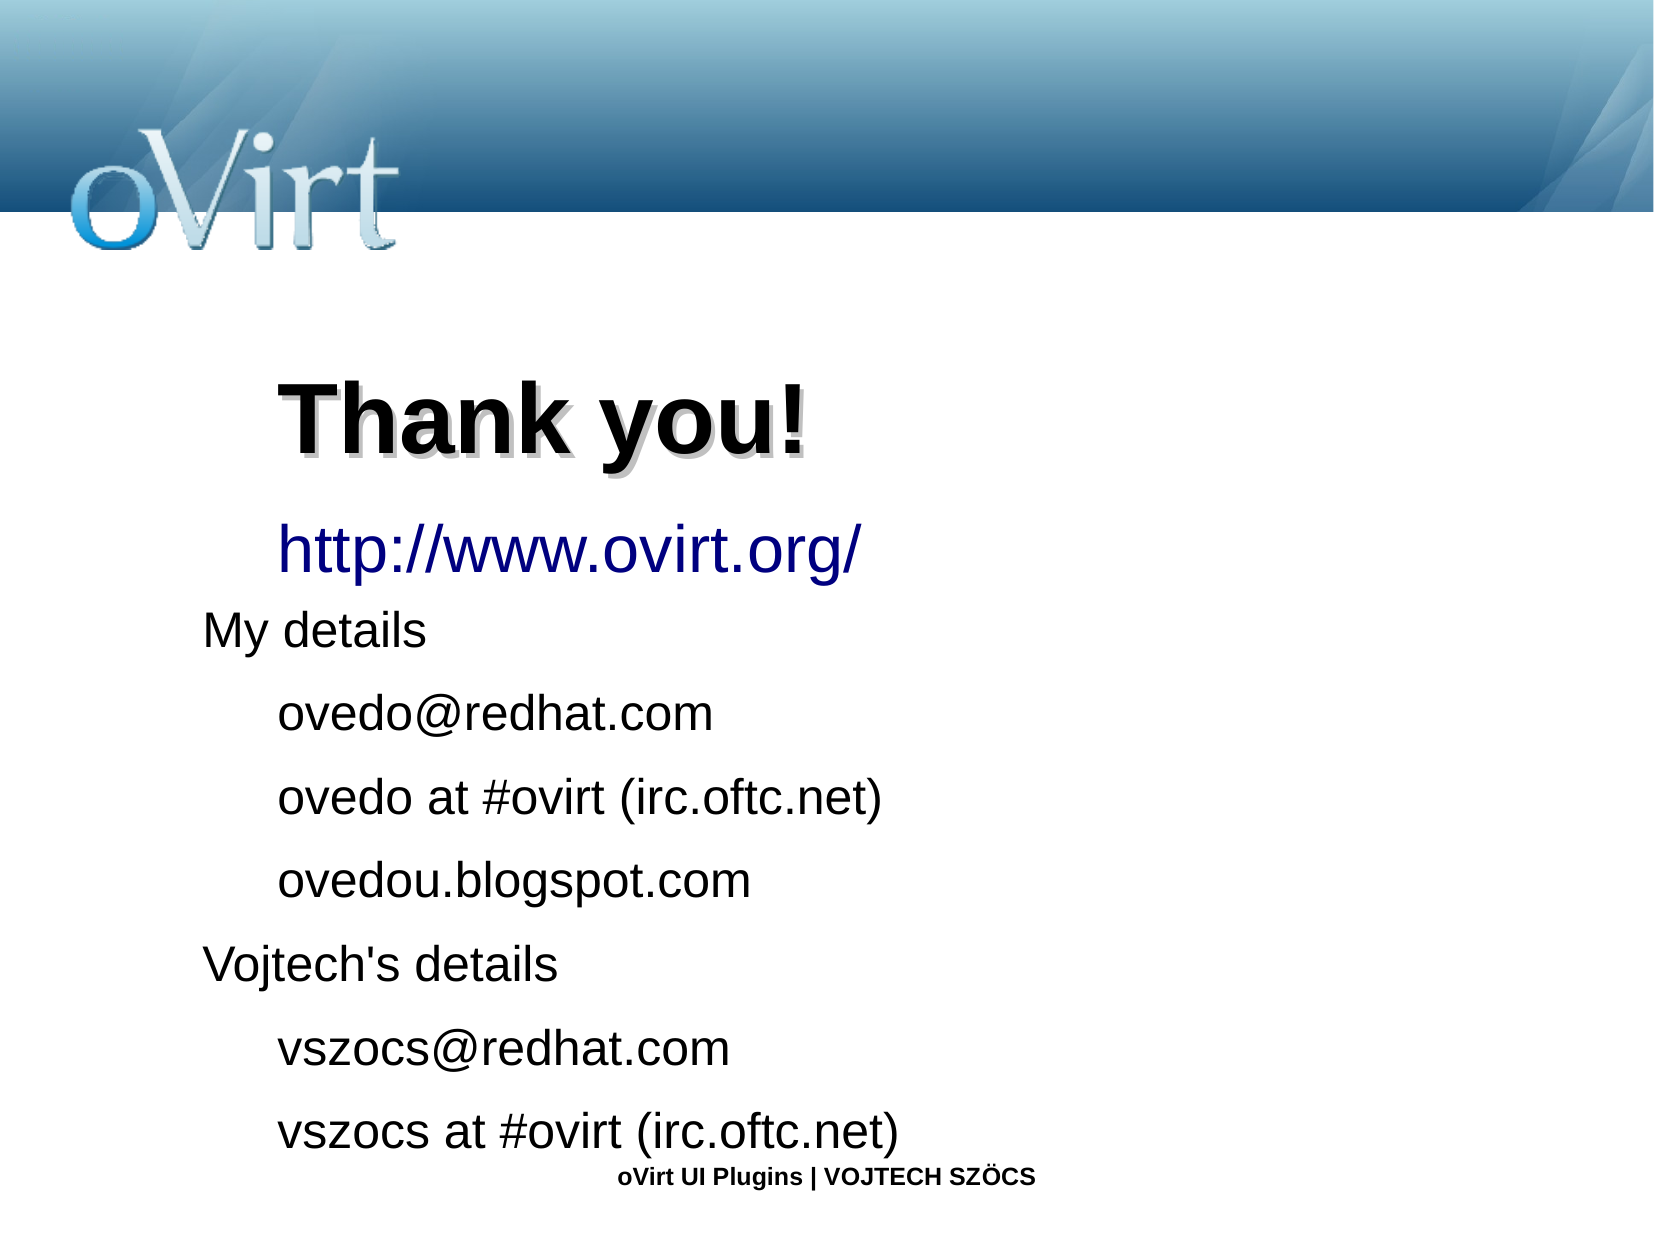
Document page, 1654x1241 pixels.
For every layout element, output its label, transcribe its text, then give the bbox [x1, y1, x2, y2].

text_box My details ovedo@redhat.com ovedo at #ovirt (irc.oftc.net) ovedou.blogspot.com Vojtech's details vszocs@redhat.com vszocs at #ovirt (irc.oftc.net) [187, 566, 1116, 1139]
text_box Thank you! http://www.ovirt.org/ [262, 300, 1135, 539]
picture [0, 0, 1654, 250]
